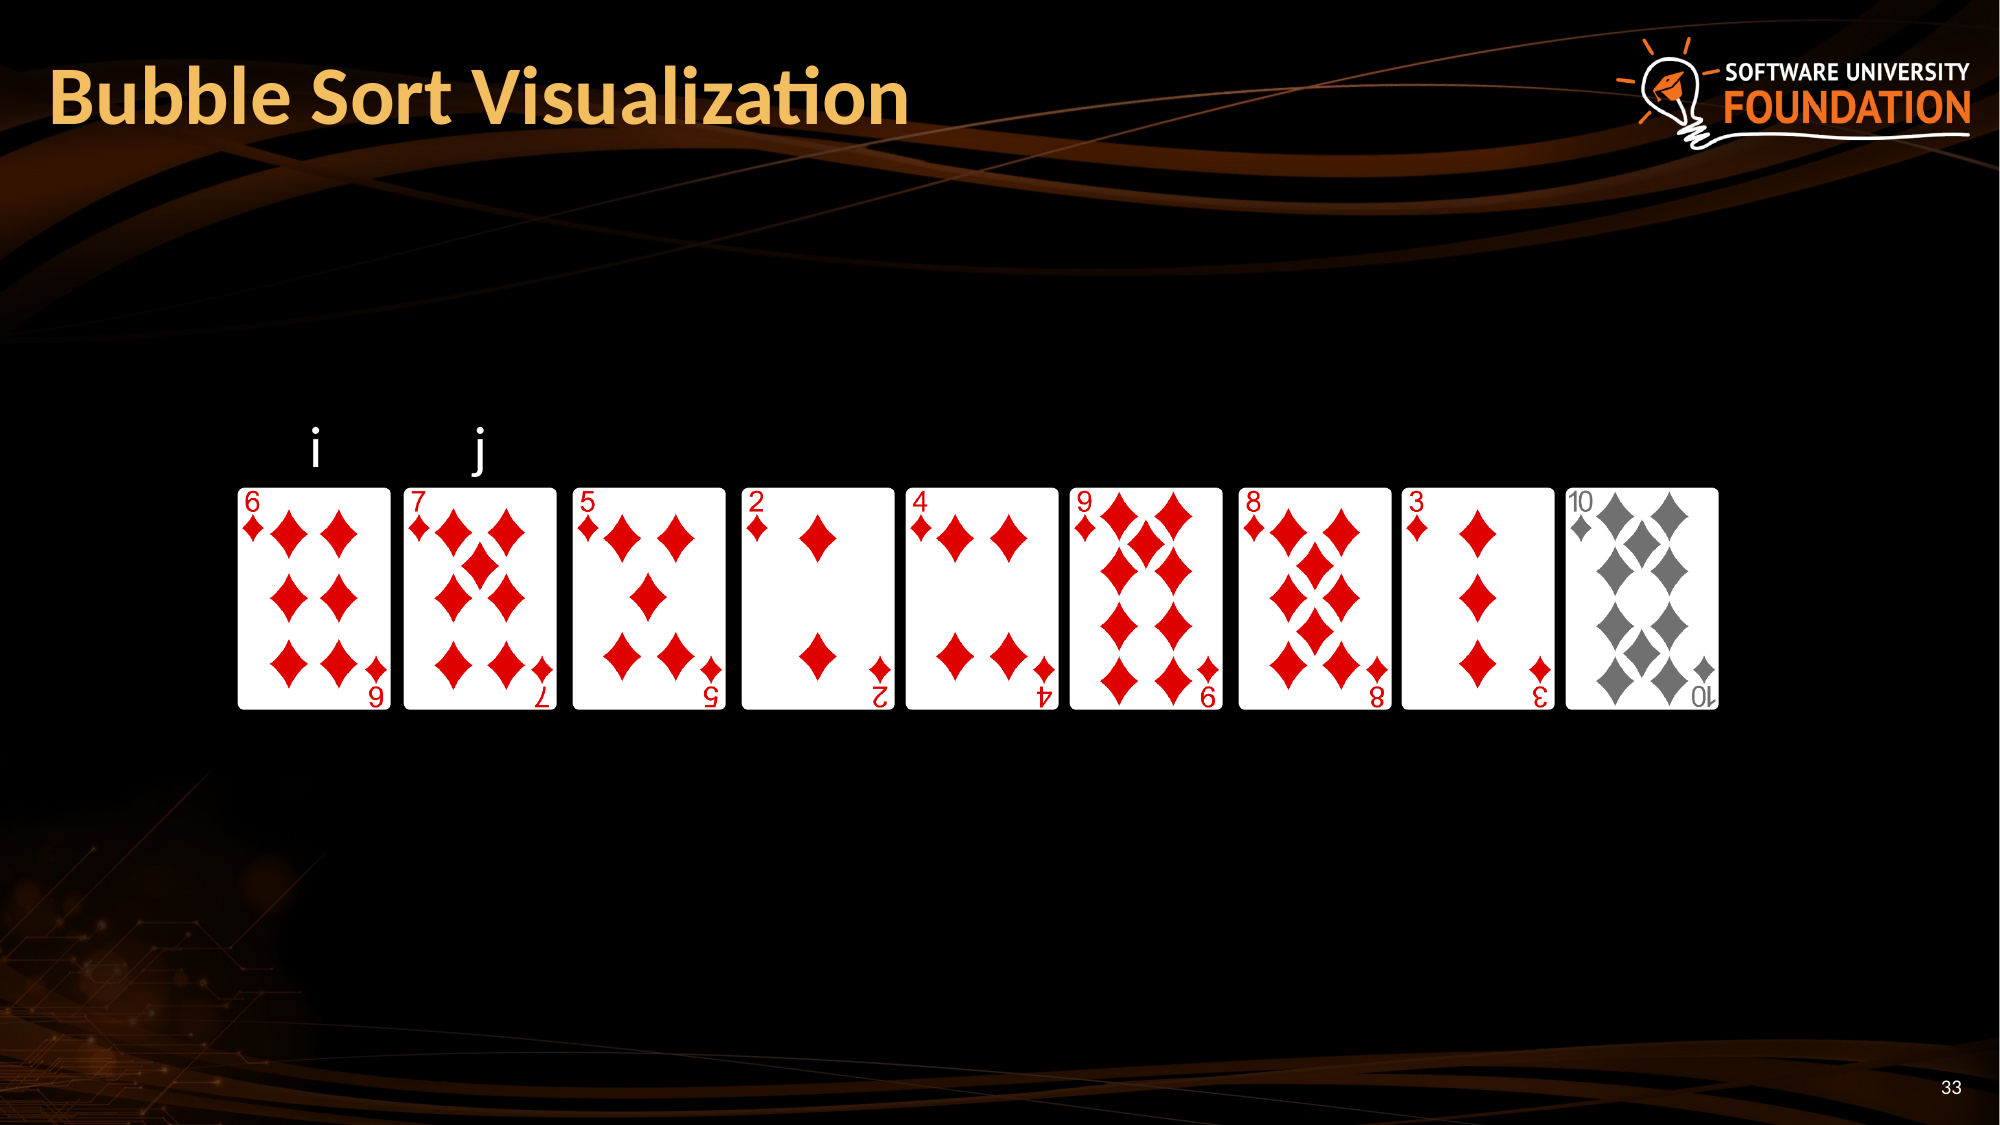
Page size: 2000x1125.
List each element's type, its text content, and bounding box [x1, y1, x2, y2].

text_box i [294, 401, 338, 487]
slide_number <number> [1897, 1070, 1968, 1103]
picture [0, 0, 2000, 1125]
text_box j [458, 401, 503, 487]
title Bubble Sort Visualization [30, 6, 1602, 189]
